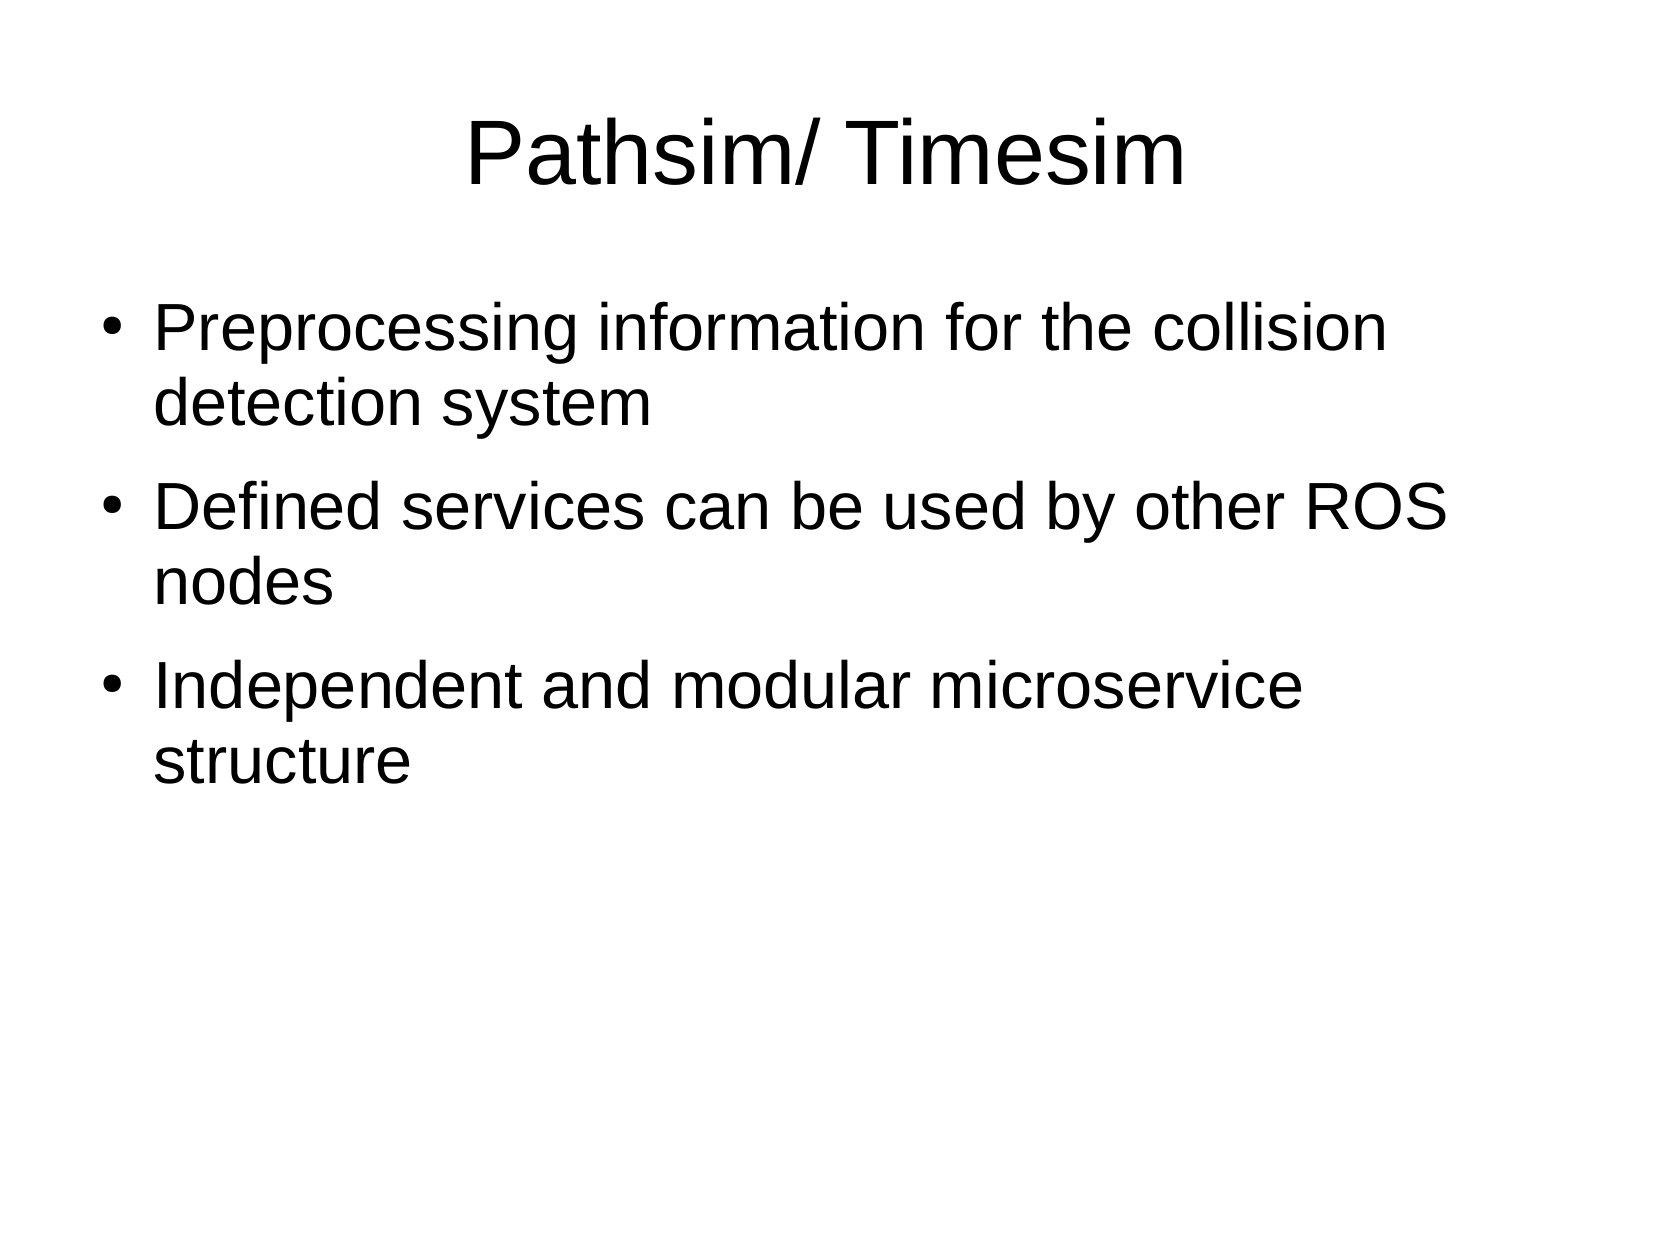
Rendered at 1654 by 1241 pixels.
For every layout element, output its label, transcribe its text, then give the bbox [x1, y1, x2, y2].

title Pathsim/ Timesim [82, 49, 1571, 257]
list Preprocessing information for the collision detection system Defined services can be used by other ROS nodes Independent and modular microservice structure [82, 290, 1571, 1010]
